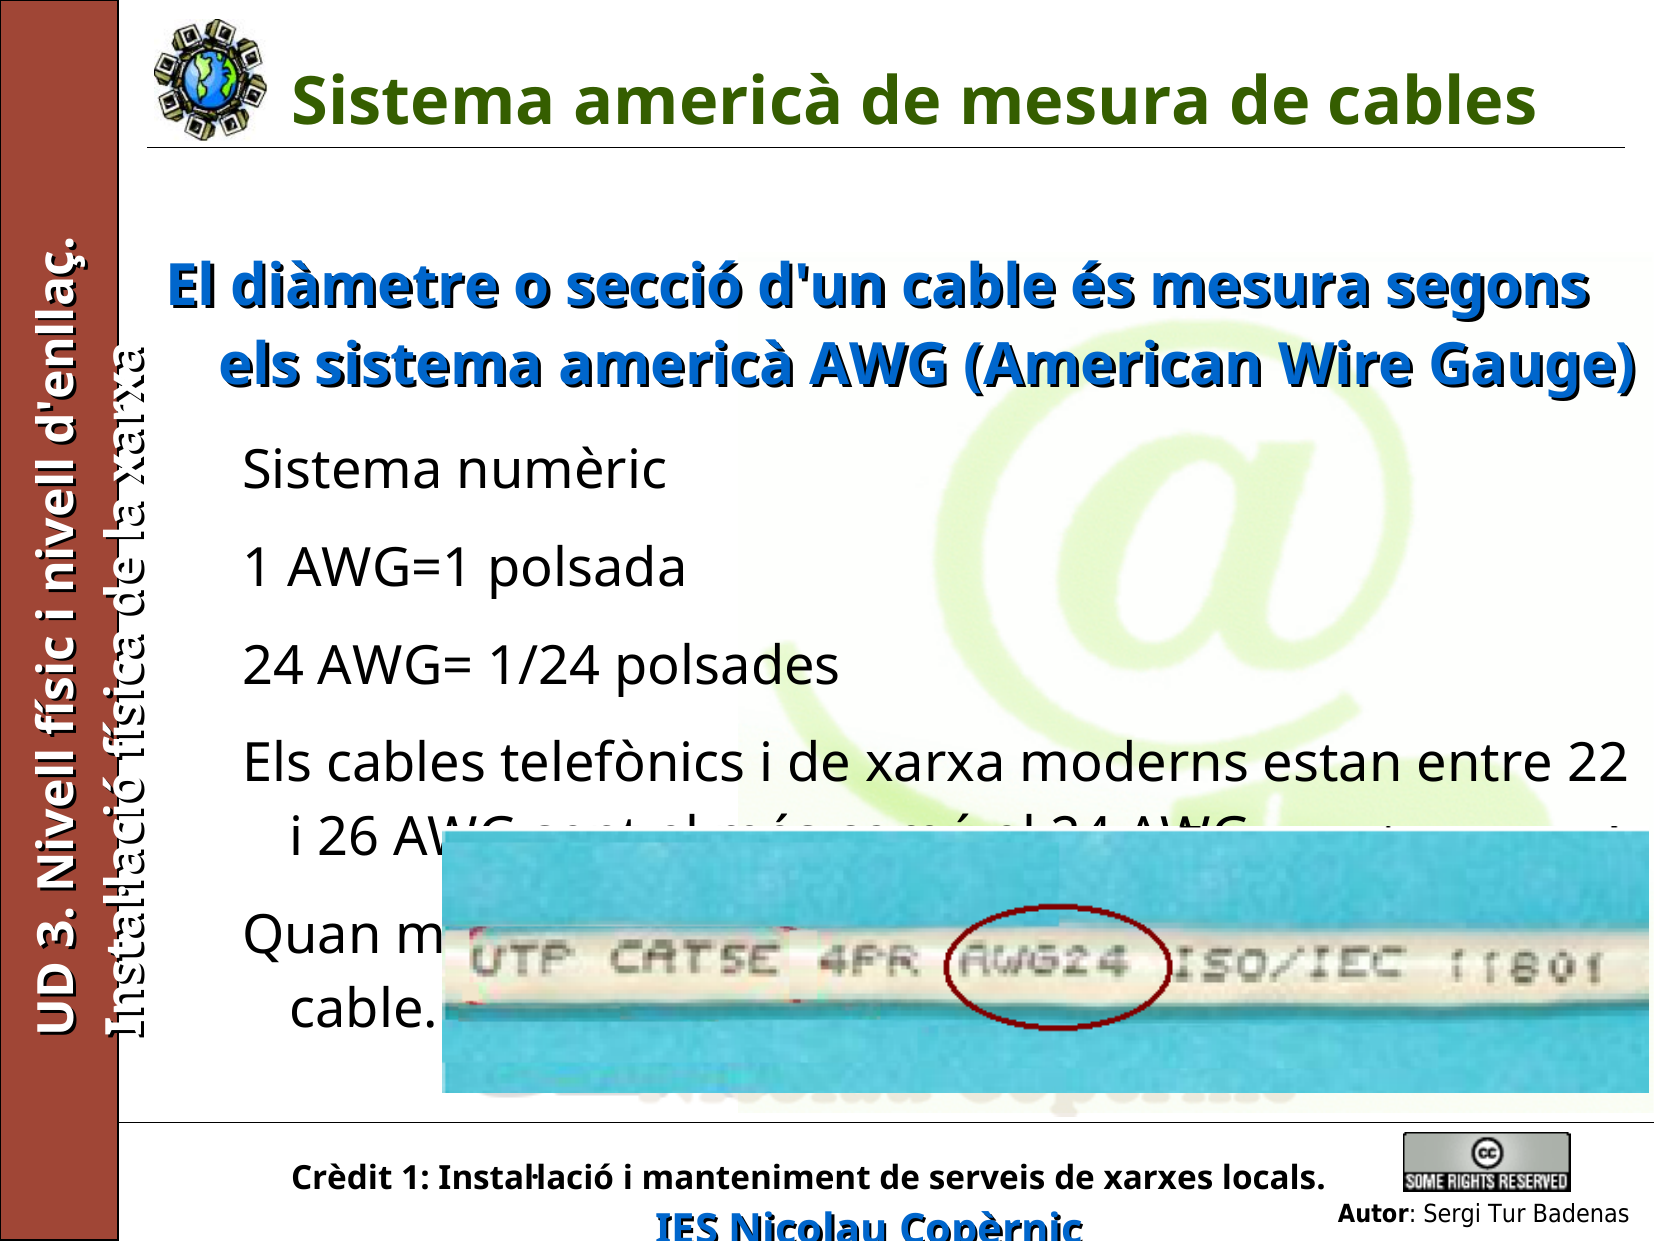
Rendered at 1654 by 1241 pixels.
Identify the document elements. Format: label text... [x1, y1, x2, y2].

picture [154, 19, 268, 142]
title Sistema americà de mesura de cables [171, 56, 1654, 141]
list El diàmetre o secció d'un cable és mesura segons els sistema americà AWG (American Wire Gauge) Sistema numèric 1 AWG=1 polsada 24 AWG= 1/24 polsades Els cables telefònics i de xarxa moderns estan entre 22 i 26 AWG sent el més comú el 24 AWG. Quan més gran és AWG, més petit és el diàmetre del cable. [147, 242, 1636, 1078]
picture [1403, 1132, 1571, 1192]
picture [442, 252, 1654, 1117]
